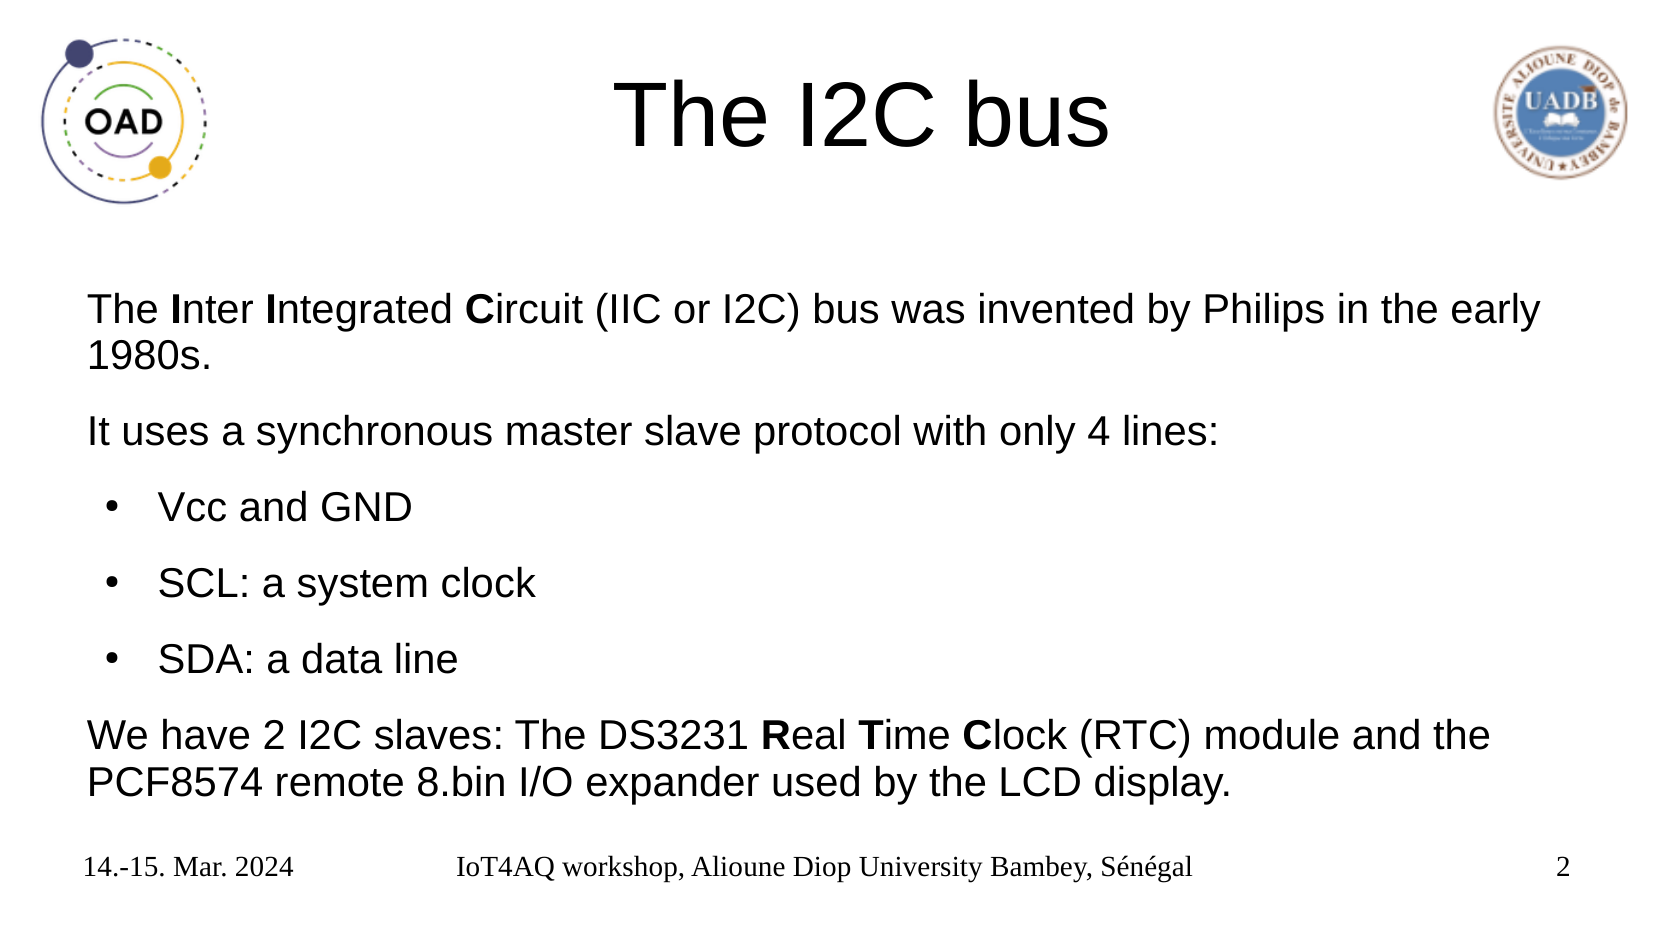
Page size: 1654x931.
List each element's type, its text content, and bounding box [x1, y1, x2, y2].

title The I2C bus [278, 37, 1446, 193]
picture [1482, 37, 1641, 188]
list The Inter Integrated Circuit (IIC or I2C) bus was invented by Philips in the early 1980s. It uses a synchronous master slave protocol with only 4 lines: Vcc and GND SCL: a system clock SDA: a data line We have 2 I2C slaves: The DS3231 Real Time Clock (RTC) module and the PCF8574 remote 8.bin I/O expander used by the LCD display. [86, 285, 1576, 826]
picture [0, 24, 242, 225]
